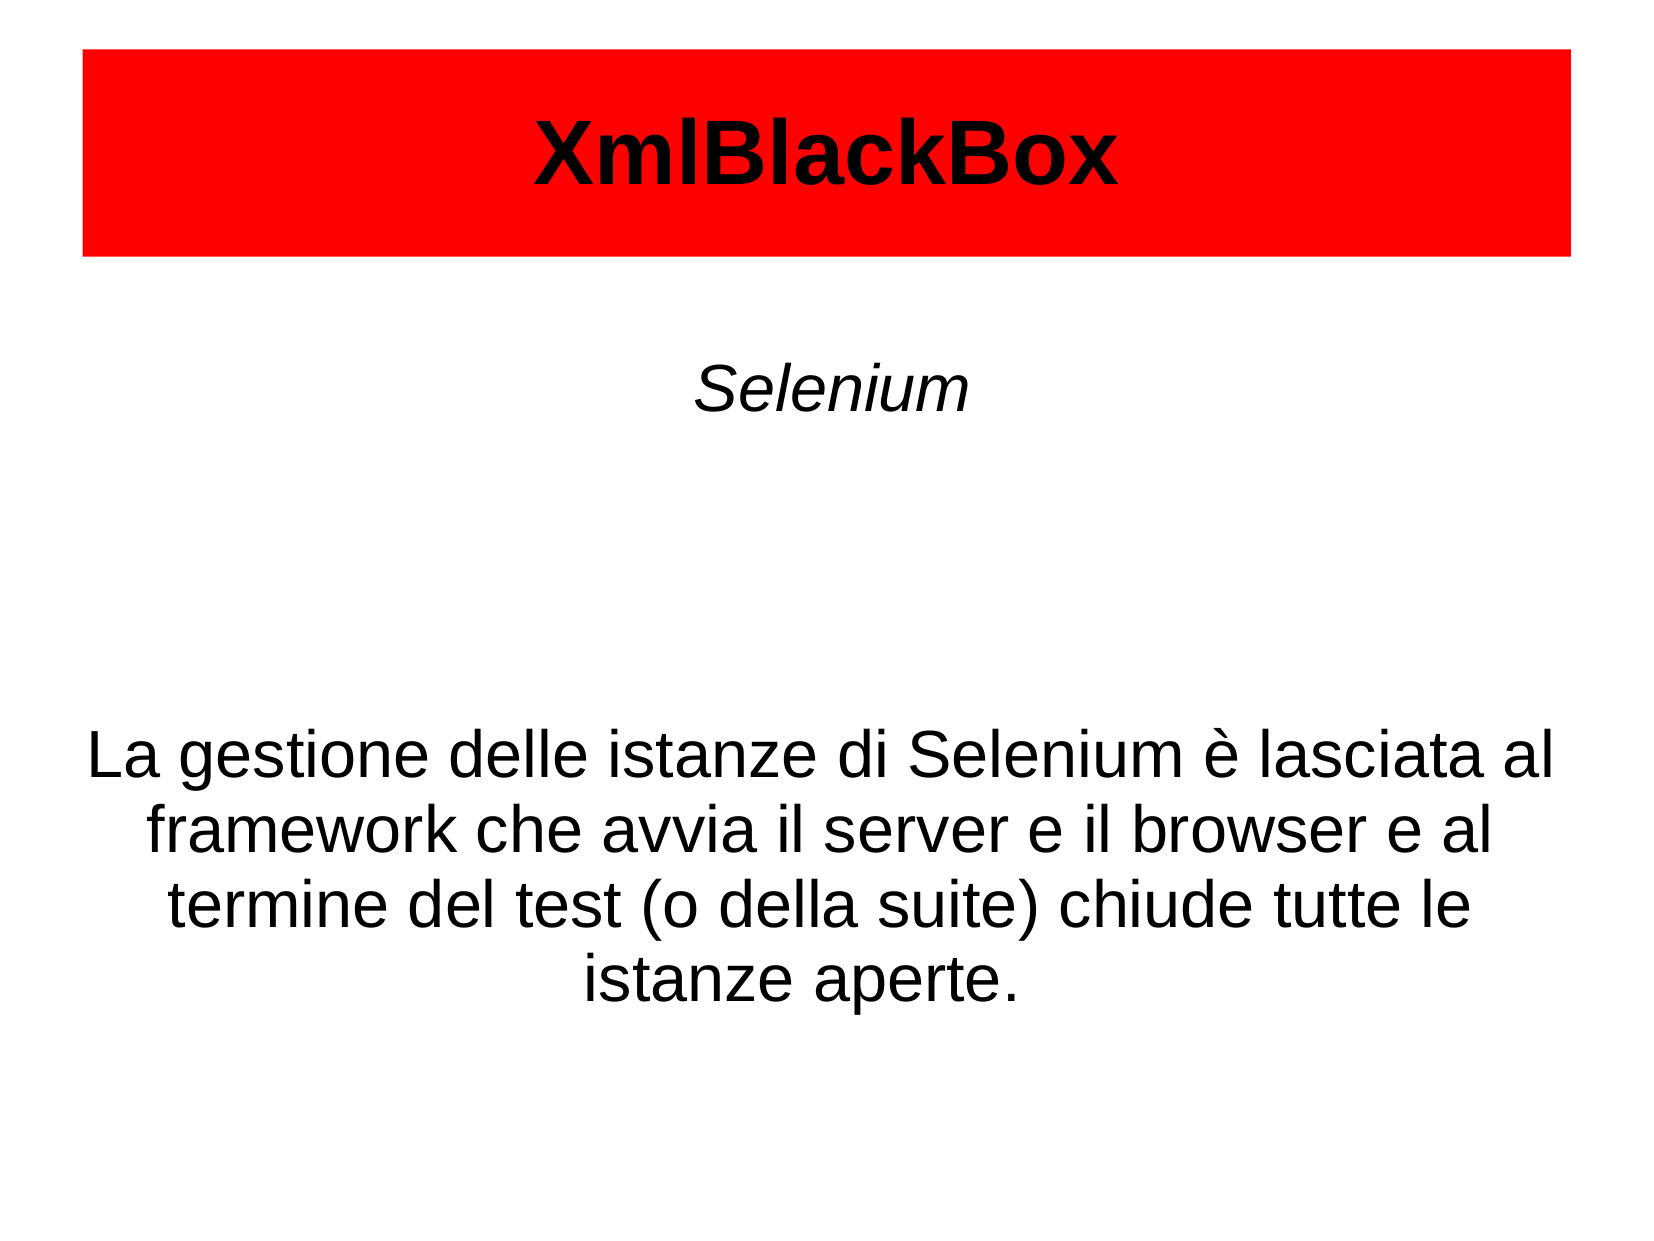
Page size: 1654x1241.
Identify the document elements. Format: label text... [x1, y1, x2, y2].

subtitle La gestione delle istanze di Selenium è lasciata al framework che avvia il server e il browser e al termine del test (o della suite) chiude tutte le istanze aperte. [76, 581, 1565, 1152]
text_box Selenium [88, 295, 1577, 482]
title XmlBlackBox [82, 49, 1571, 257]
